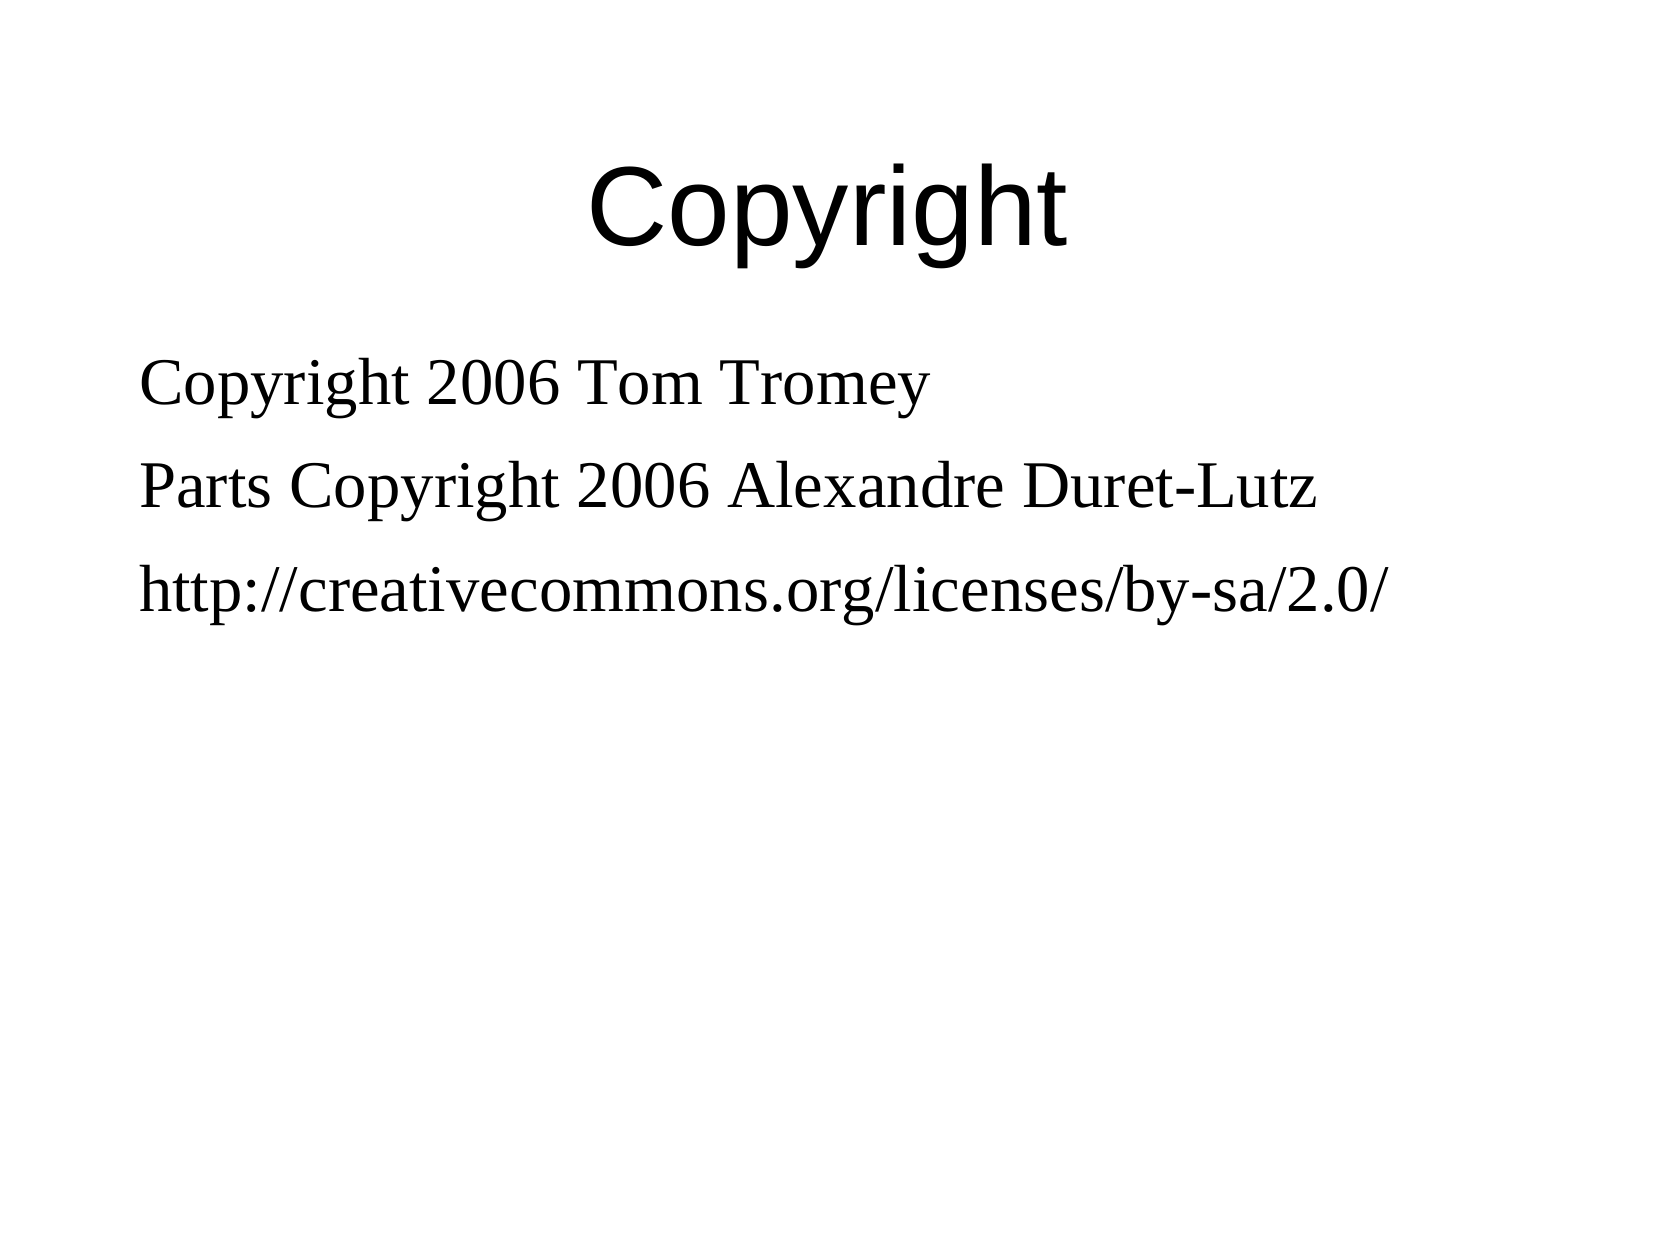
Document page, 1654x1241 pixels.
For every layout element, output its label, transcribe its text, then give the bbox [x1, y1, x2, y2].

list Copyright 2006 Tom Tromey Parts Copyright 2006 Alexandre Duret-Lutz http://creativecommons.org/licenses/by-sa/2.0/ [121, 344, 1533, 1127]
title Copyright [121, 102, 1533, 311]
